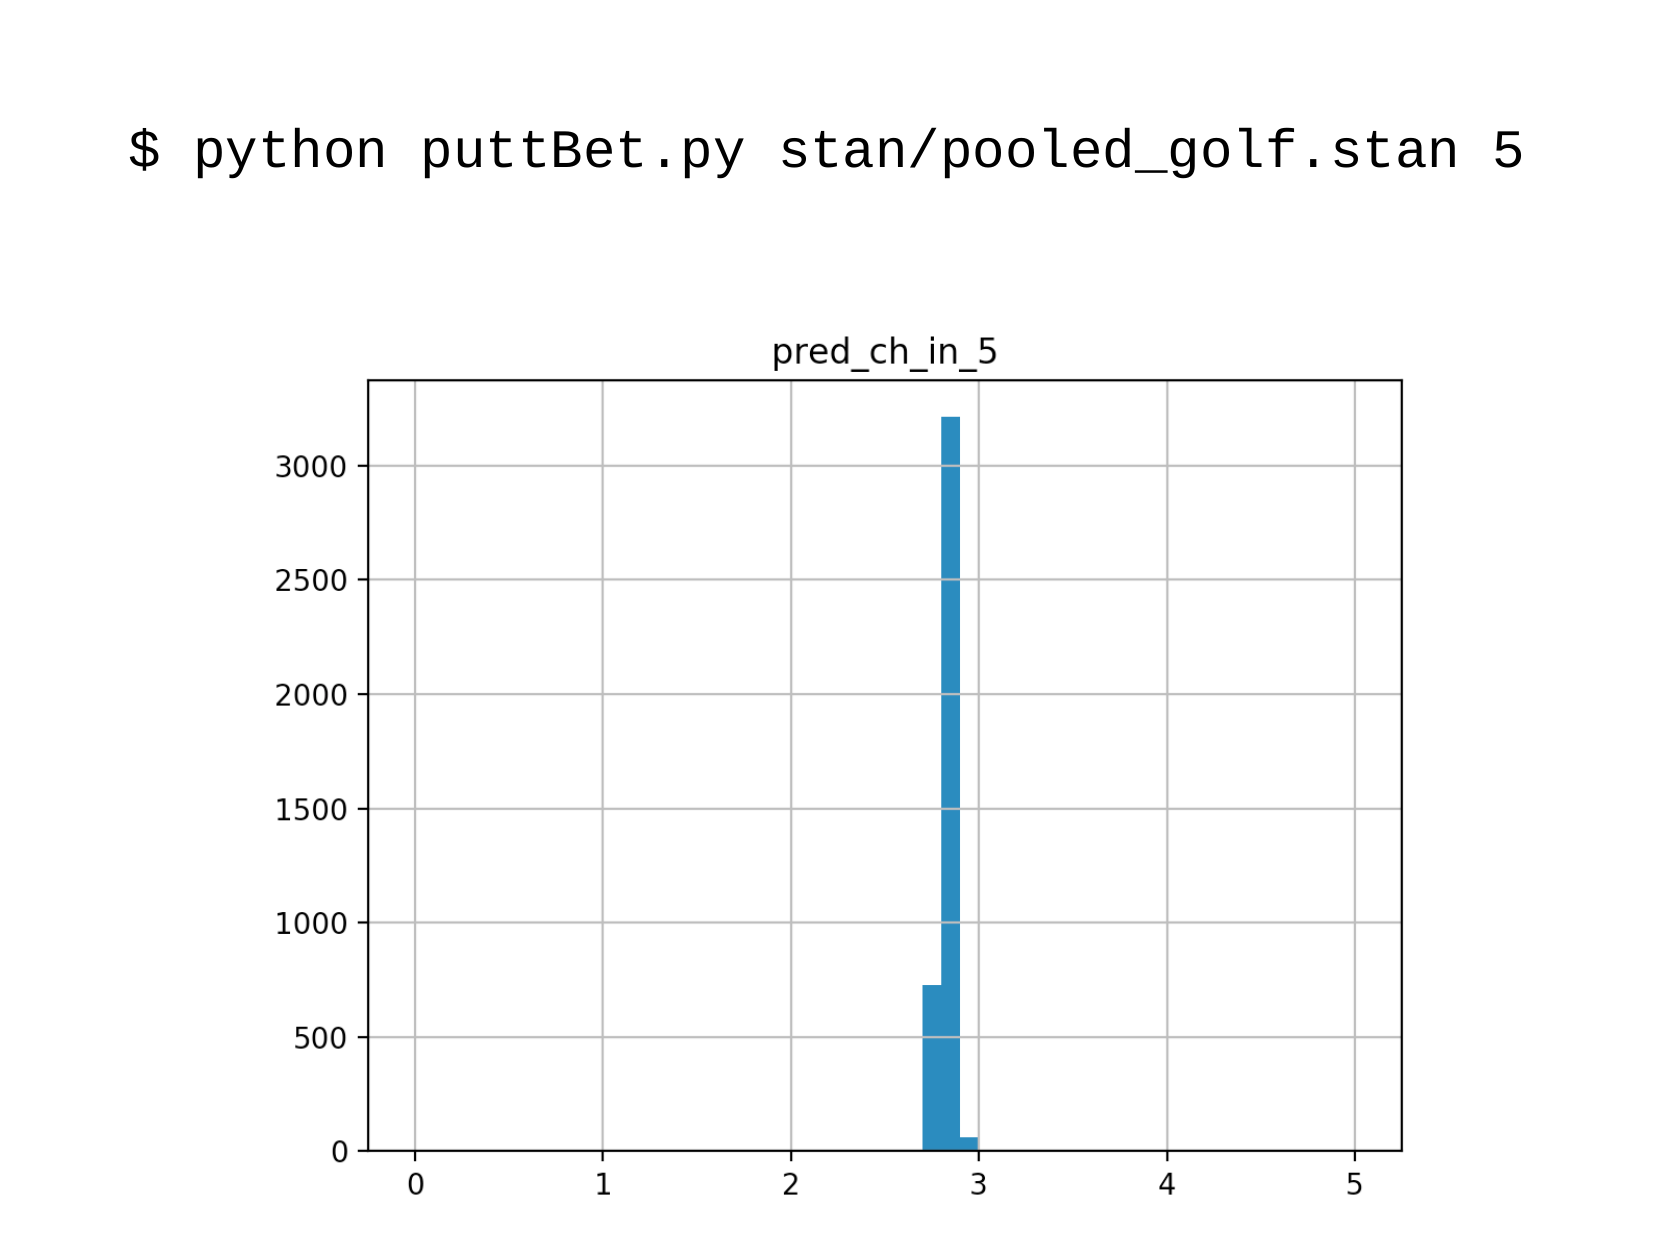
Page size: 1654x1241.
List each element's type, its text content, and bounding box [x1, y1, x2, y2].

picture [239, 275, 1481, 1228]
title $ python puttBet.py stan/pooled_golf.stan 5 [82, 49, 1571, 257]
